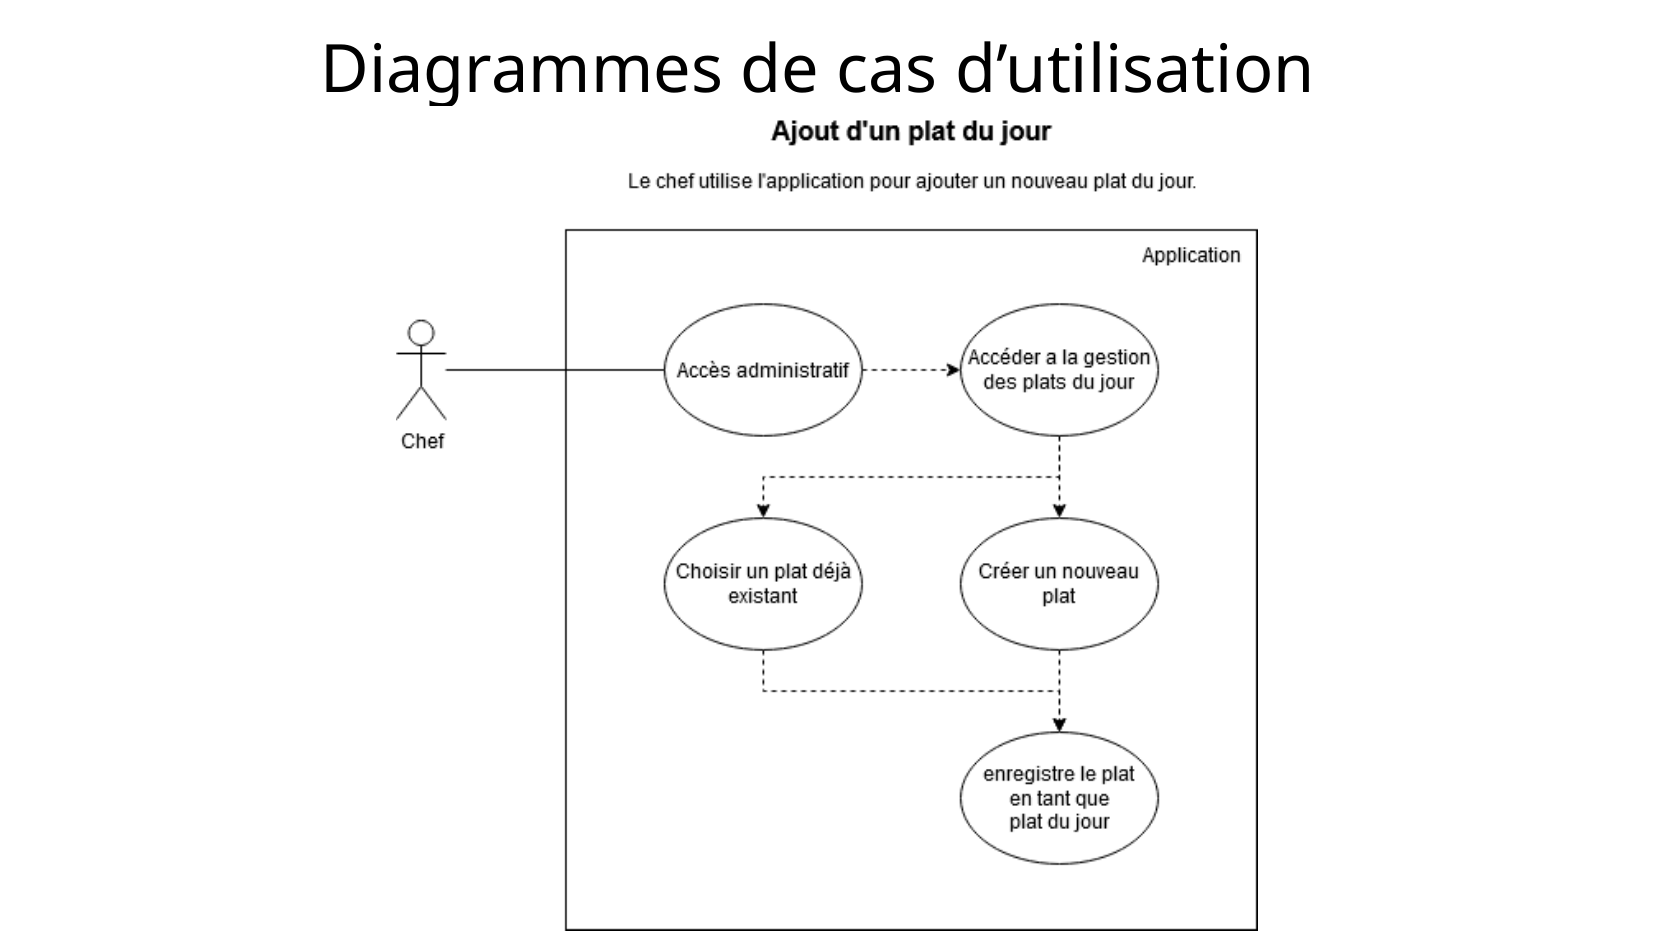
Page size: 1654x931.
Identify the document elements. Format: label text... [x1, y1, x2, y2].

picture [396, 106, 1258, 931]
title Diagrammes de cas d’utilisation [307, 26, 1347, 108]
